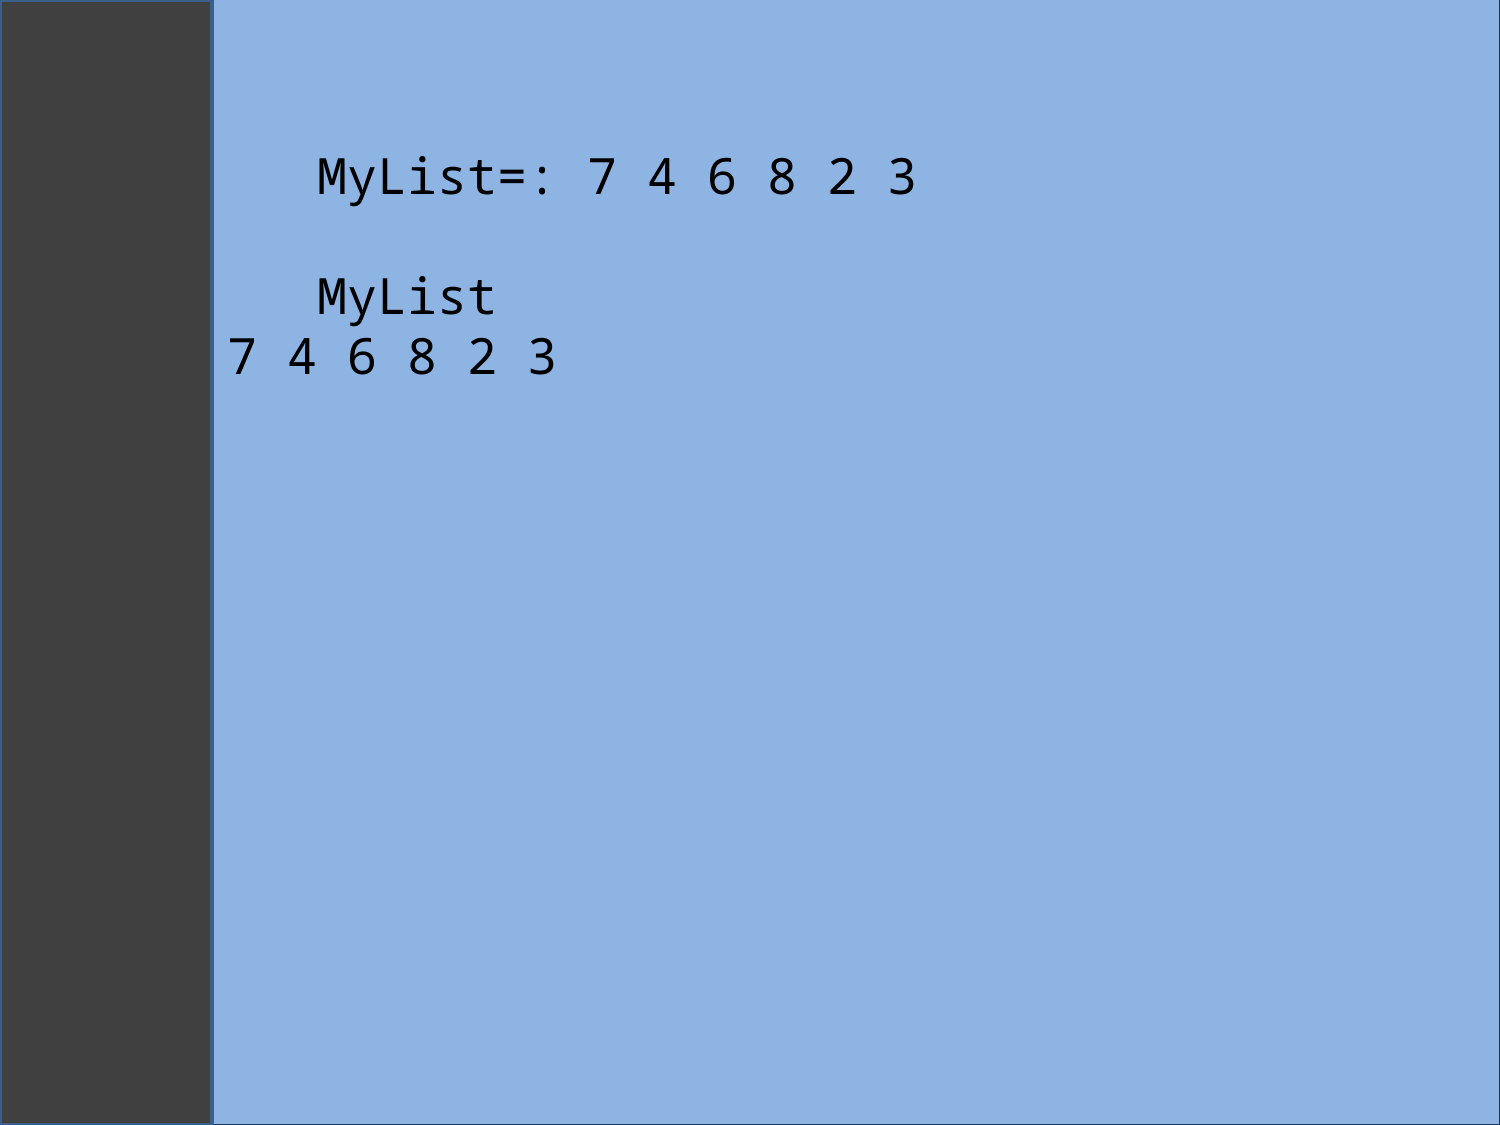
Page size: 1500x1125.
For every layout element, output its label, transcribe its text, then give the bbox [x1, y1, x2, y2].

text_box MyList=: 7 4 6 8 2 3 MyList 7 4 6 8 2 3 [213, 137, 1425, 393]
text_box [0, 0, 1500, 1125]
